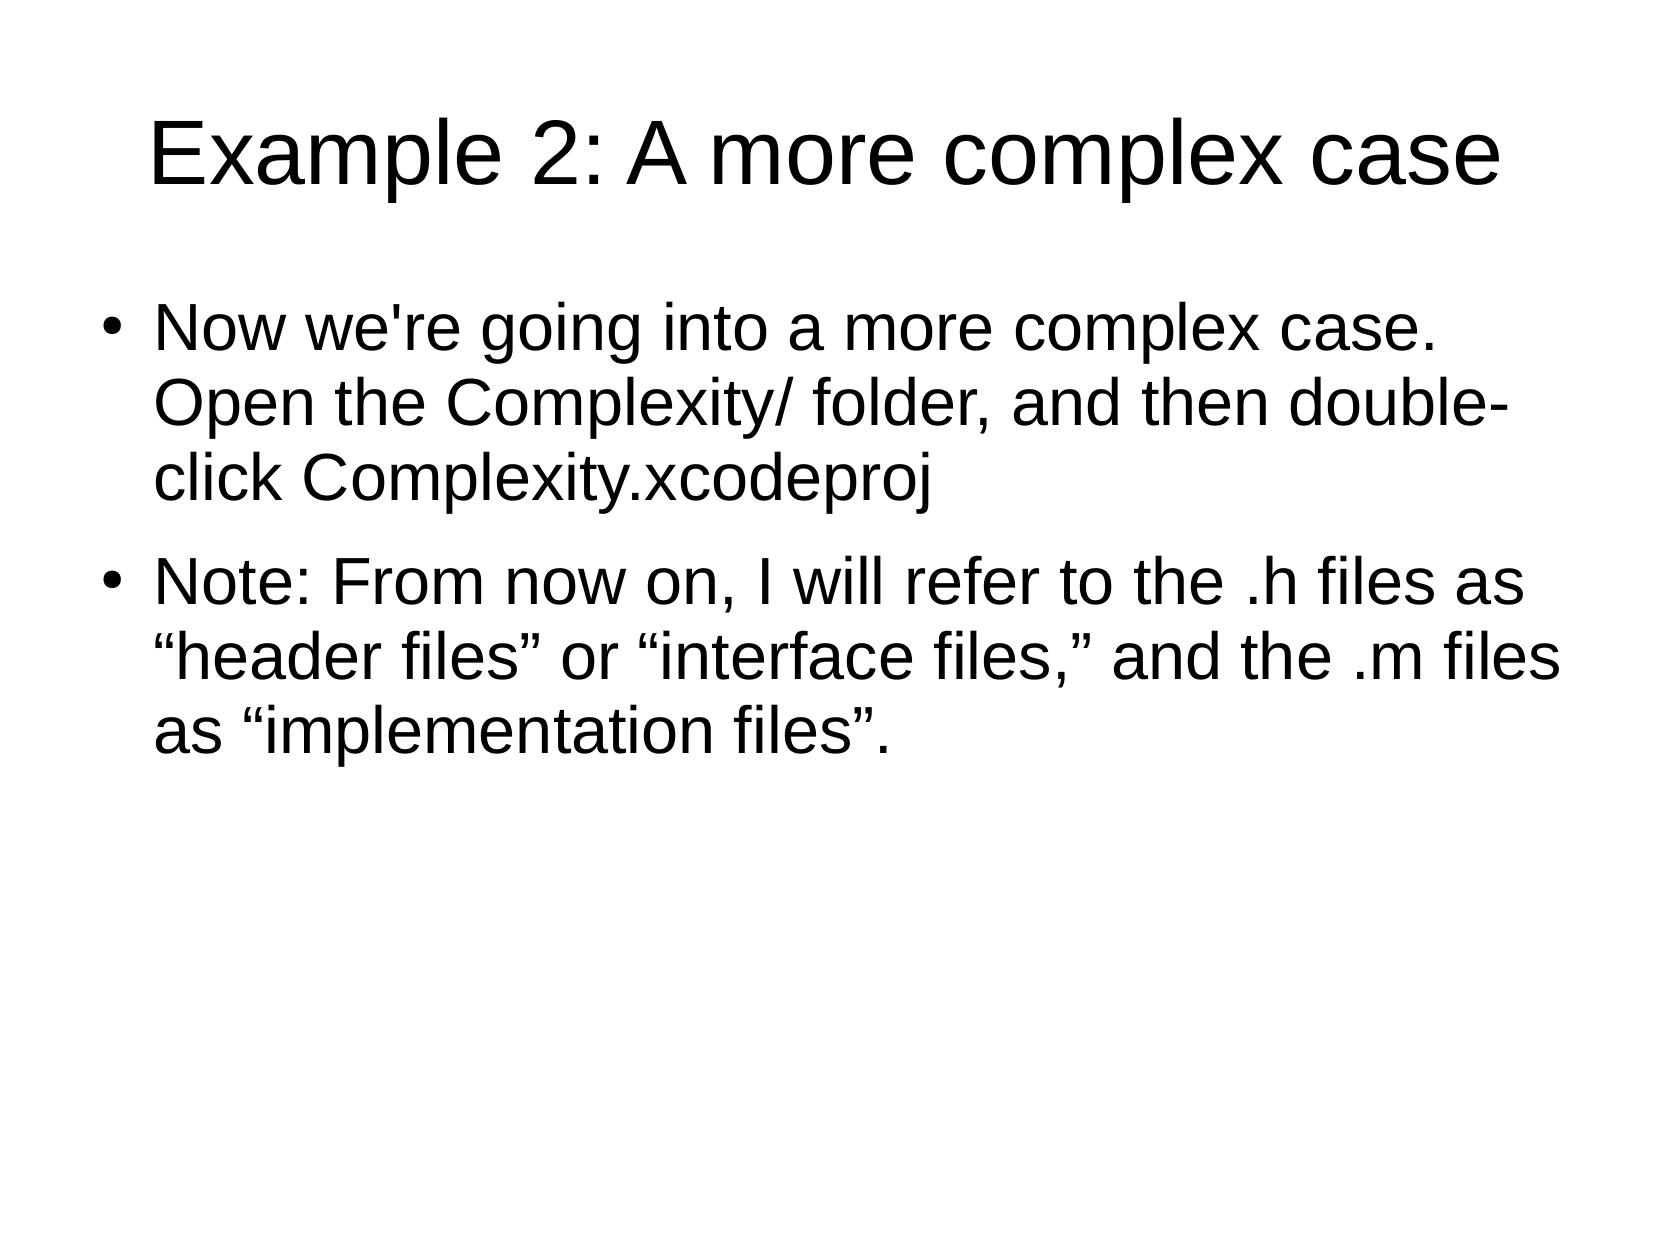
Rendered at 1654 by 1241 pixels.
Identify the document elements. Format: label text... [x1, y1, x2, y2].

title Example 2: A more complex case [82, 49, 1571, 257]
list Now we're going into a more complex case. Open the Complexity/ folder, and then double-click Complexity.xcodeproj Note: From now on, I will refer to the .h files as “header files” or “interface files,” and the .m files as “implementation files”. [82, 290, 1571, 1010]
